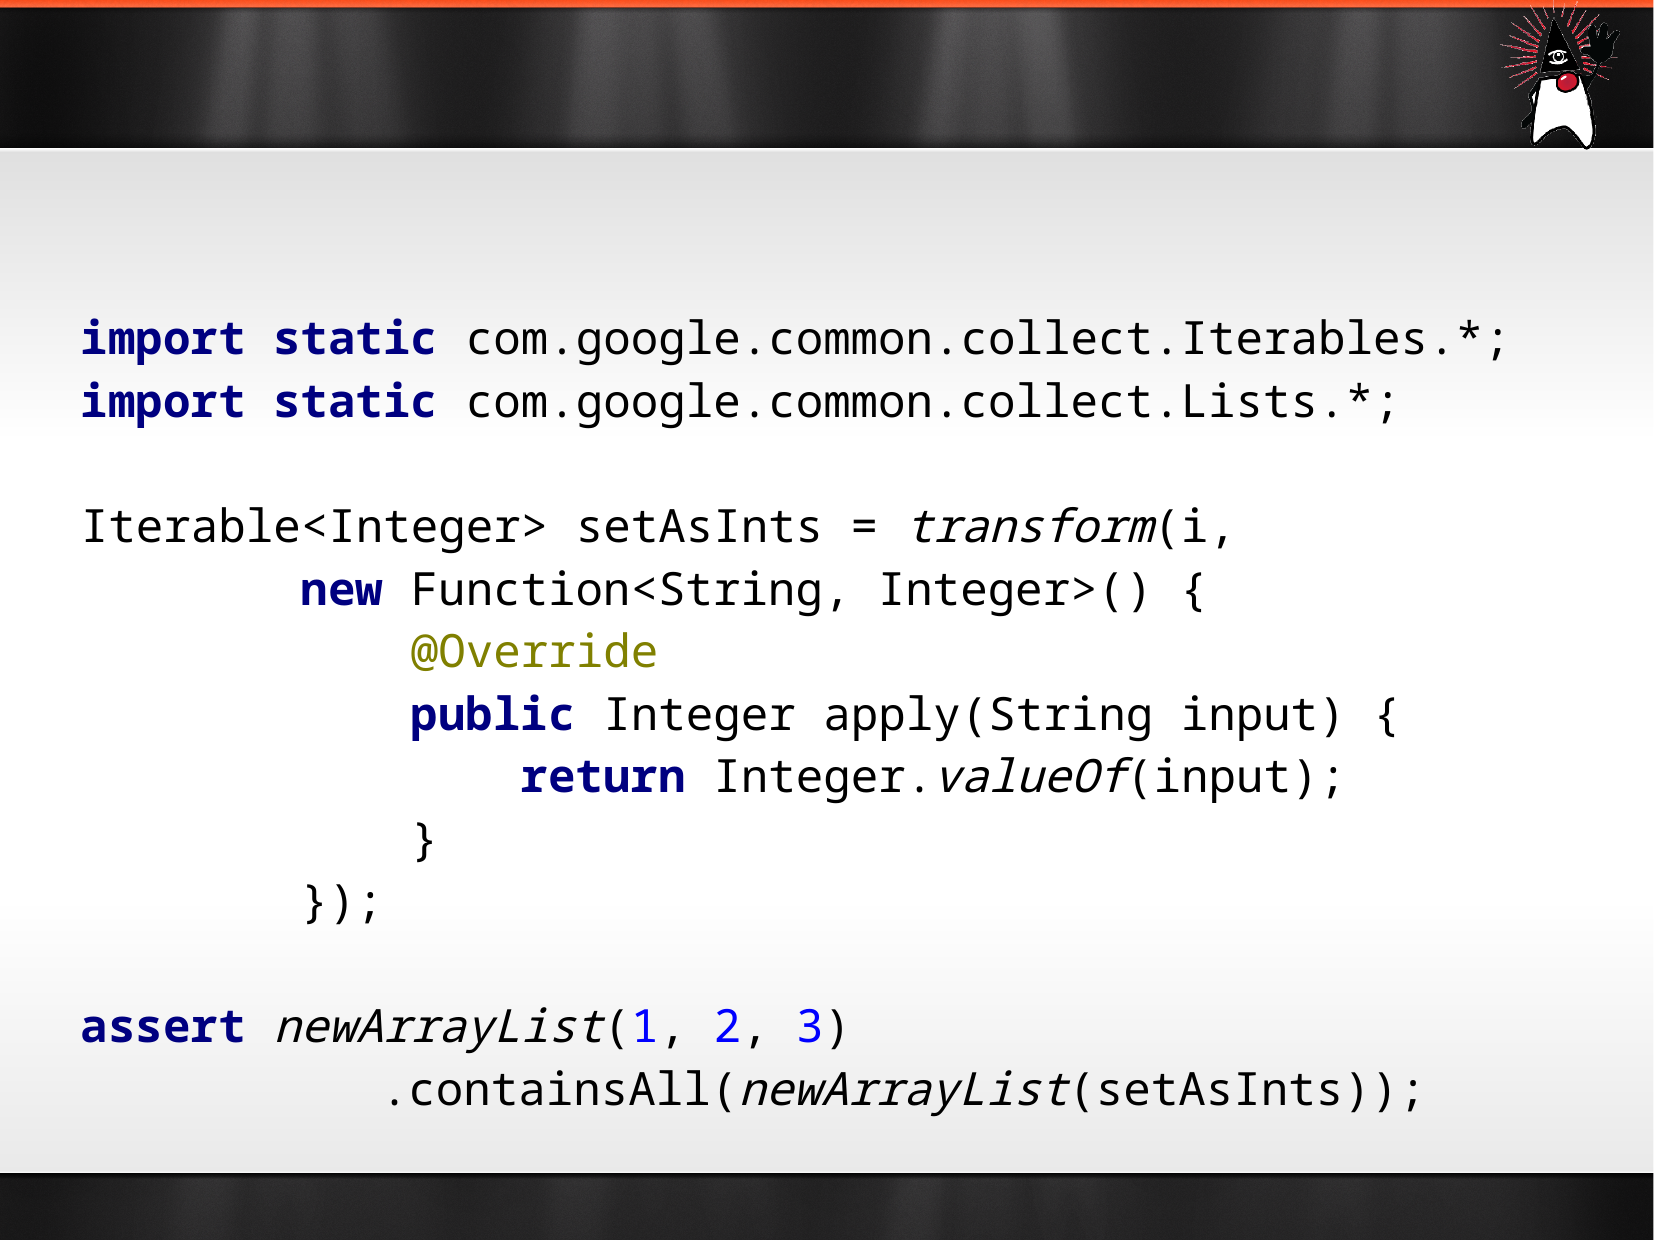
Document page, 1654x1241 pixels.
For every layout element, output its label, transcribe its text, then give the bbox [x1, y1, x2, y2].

picture [0, 0, 1654, 1240]
subtitle import static com.google.common.collect.Iterables.*; import static com.google.common.collect.Lists.*; Iterable<Integer> setAsInts = transform(i, new Function<String, Integer>() { @Override public Integer apply(String input) { return Integer.valueOf(input); } }); assert newArrayList(1, 2, 3) .containsAll(newArrayList(setAsInts)); [80, 305, 1654, 1125]
